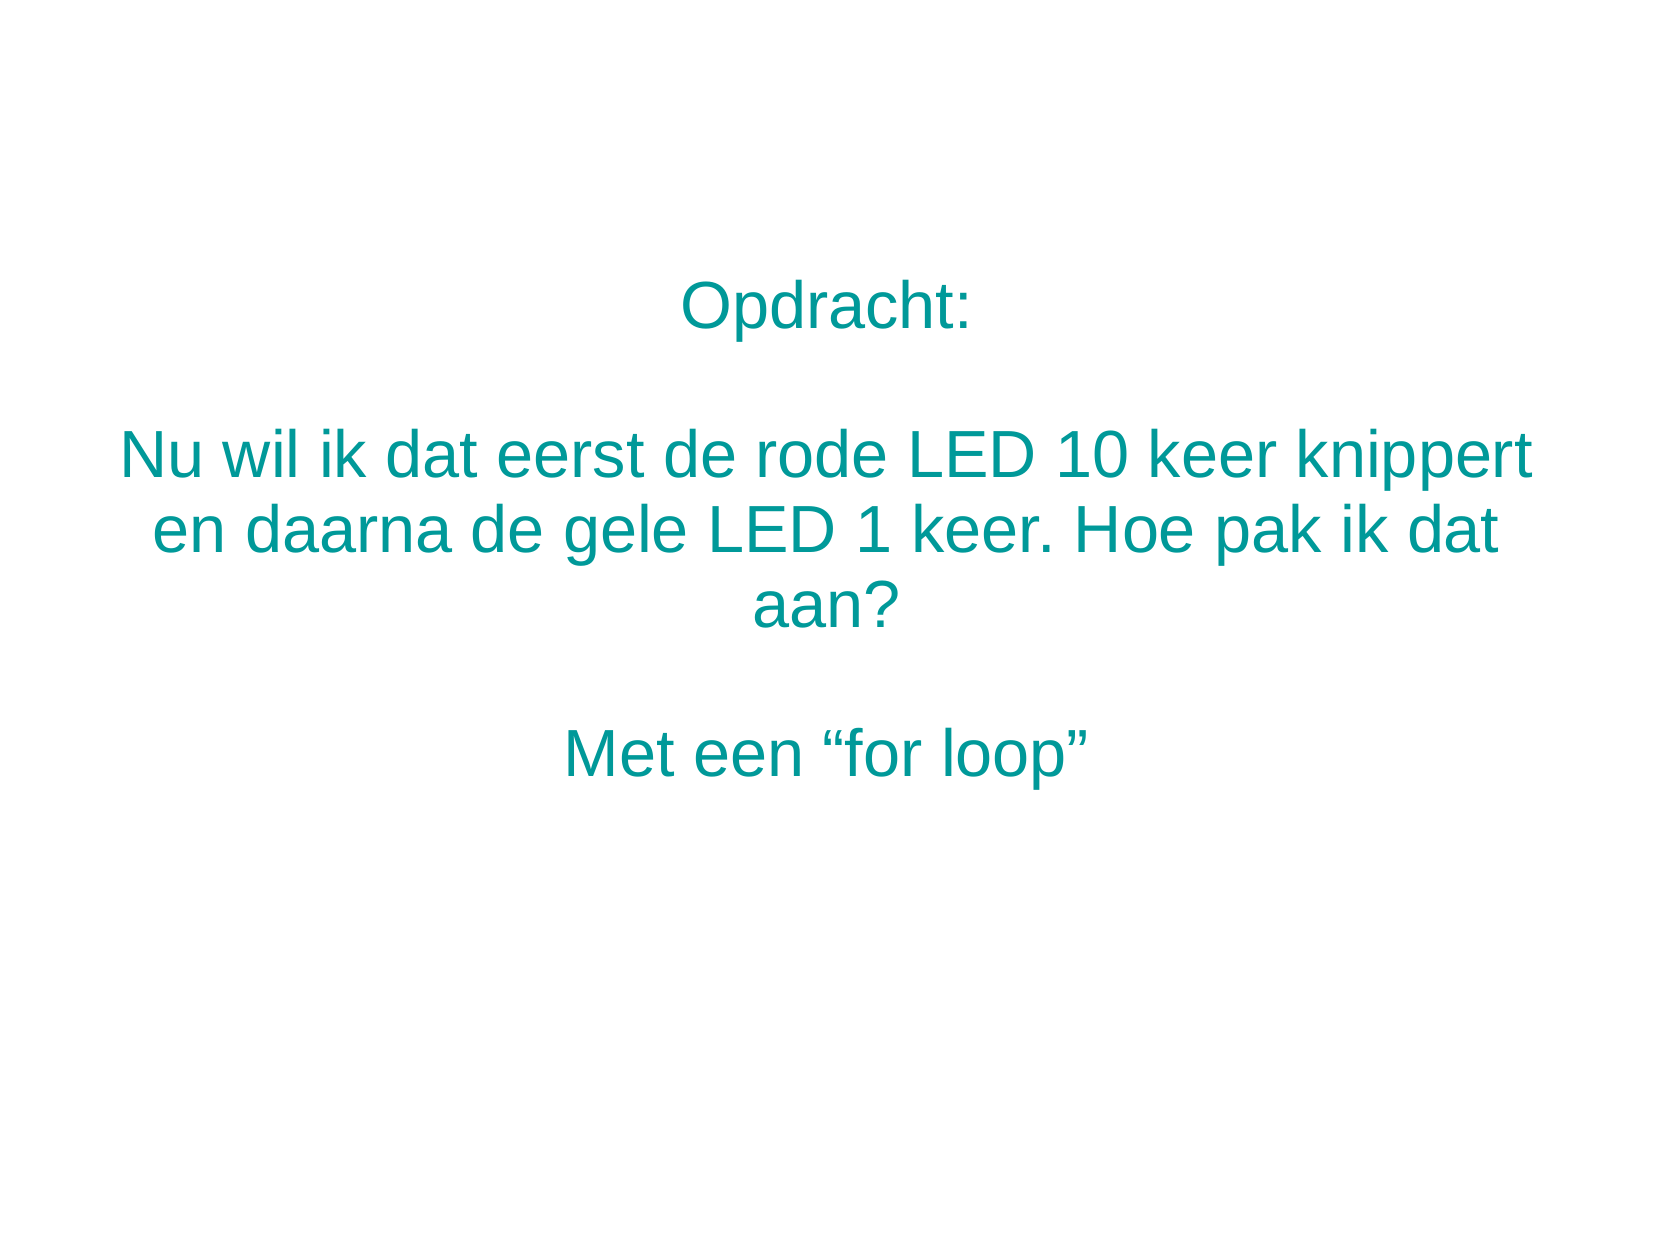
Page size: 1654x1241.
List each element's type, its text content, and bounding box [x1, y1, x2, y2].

subtitle Opdracht: Nu wil ik dat eerst de rode LED 10 keer knippert en daarna de gele LED 1 keer. Hoe pak ik dat aan? Met een “for loop” [82, 49, 1571, 1010]
